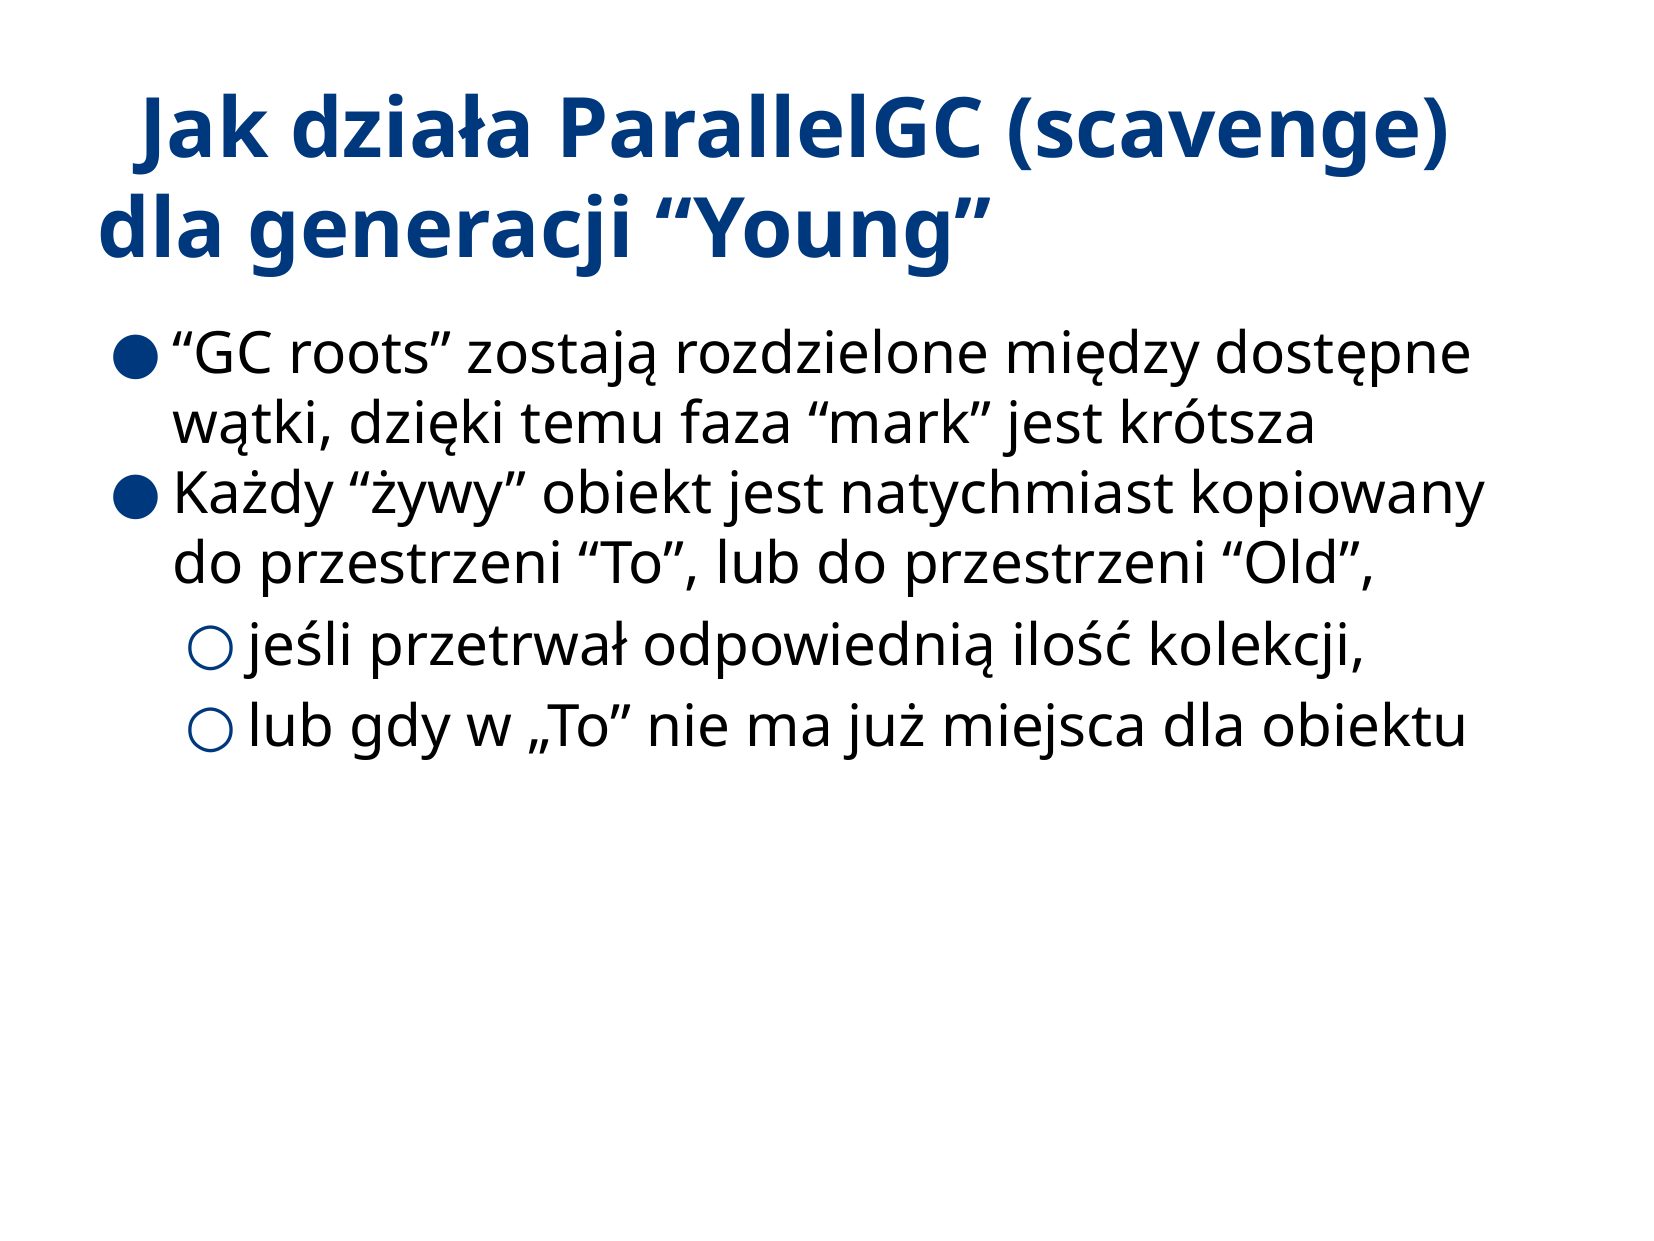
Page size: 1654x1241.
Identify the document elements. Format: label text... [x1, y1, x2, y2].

title Jak działa ParallelGC (scavenge) dla generacji “Young” [82, 49, 1571, 290]
list “GC roots” zostają rozdzielone między dostępne wątki, dzięki temu faza “mark” jest krótsza Każdy “żywy” obiekt jest natychmiast kopiowany do przestrzeni “To”, lub do przestrzeni “Old”, jeśli przetrwał odpowiednią ilość kolekcji, lub gdy w „To” nie ma już miejsca dla obiektu [82, 299, 1571, 1176]
